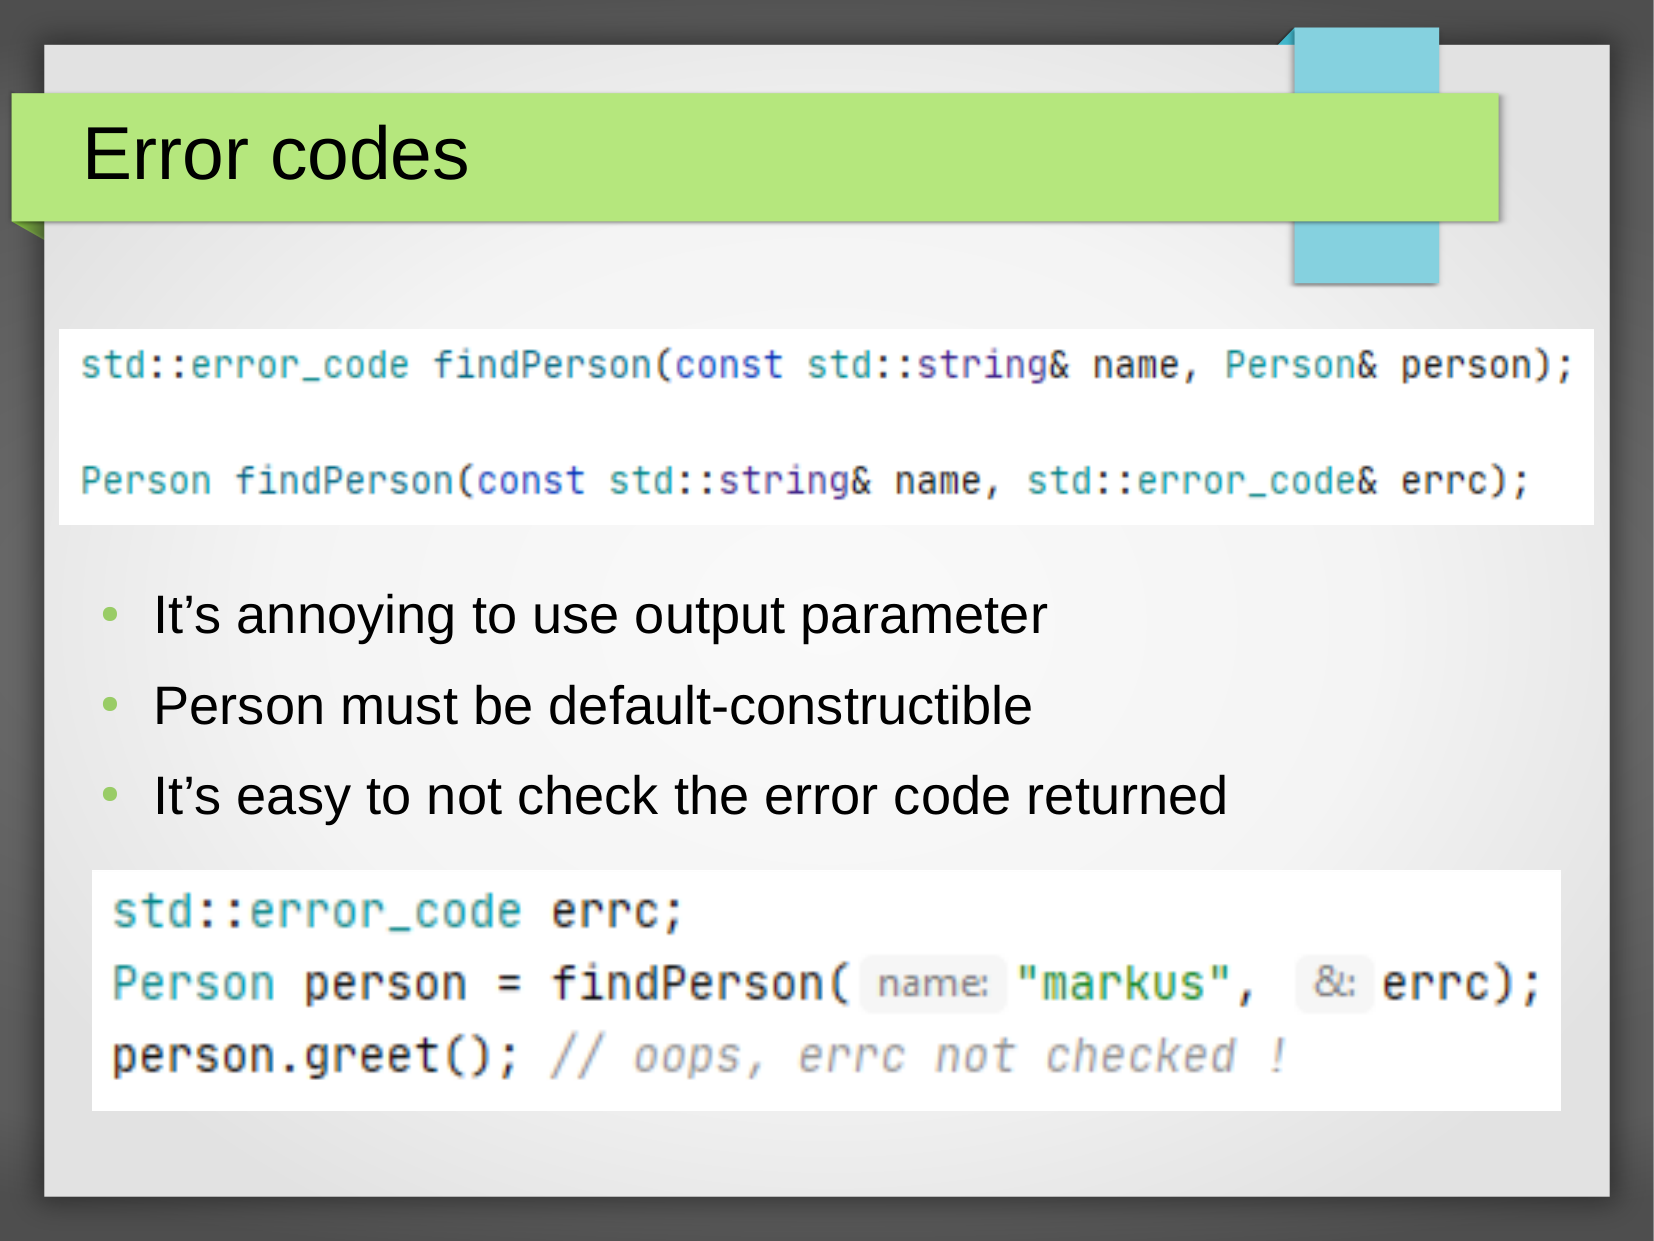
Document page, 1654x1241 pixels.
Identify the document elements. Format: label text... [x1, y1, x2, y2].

title Error codes [82, 94, 1264, 213]
list It’s annoying to use output parameter Person must be default-constructible It’s easy to not check the error code returned [82, 585, 1571, 856]
picture [0, 0, 1654, 1241]
